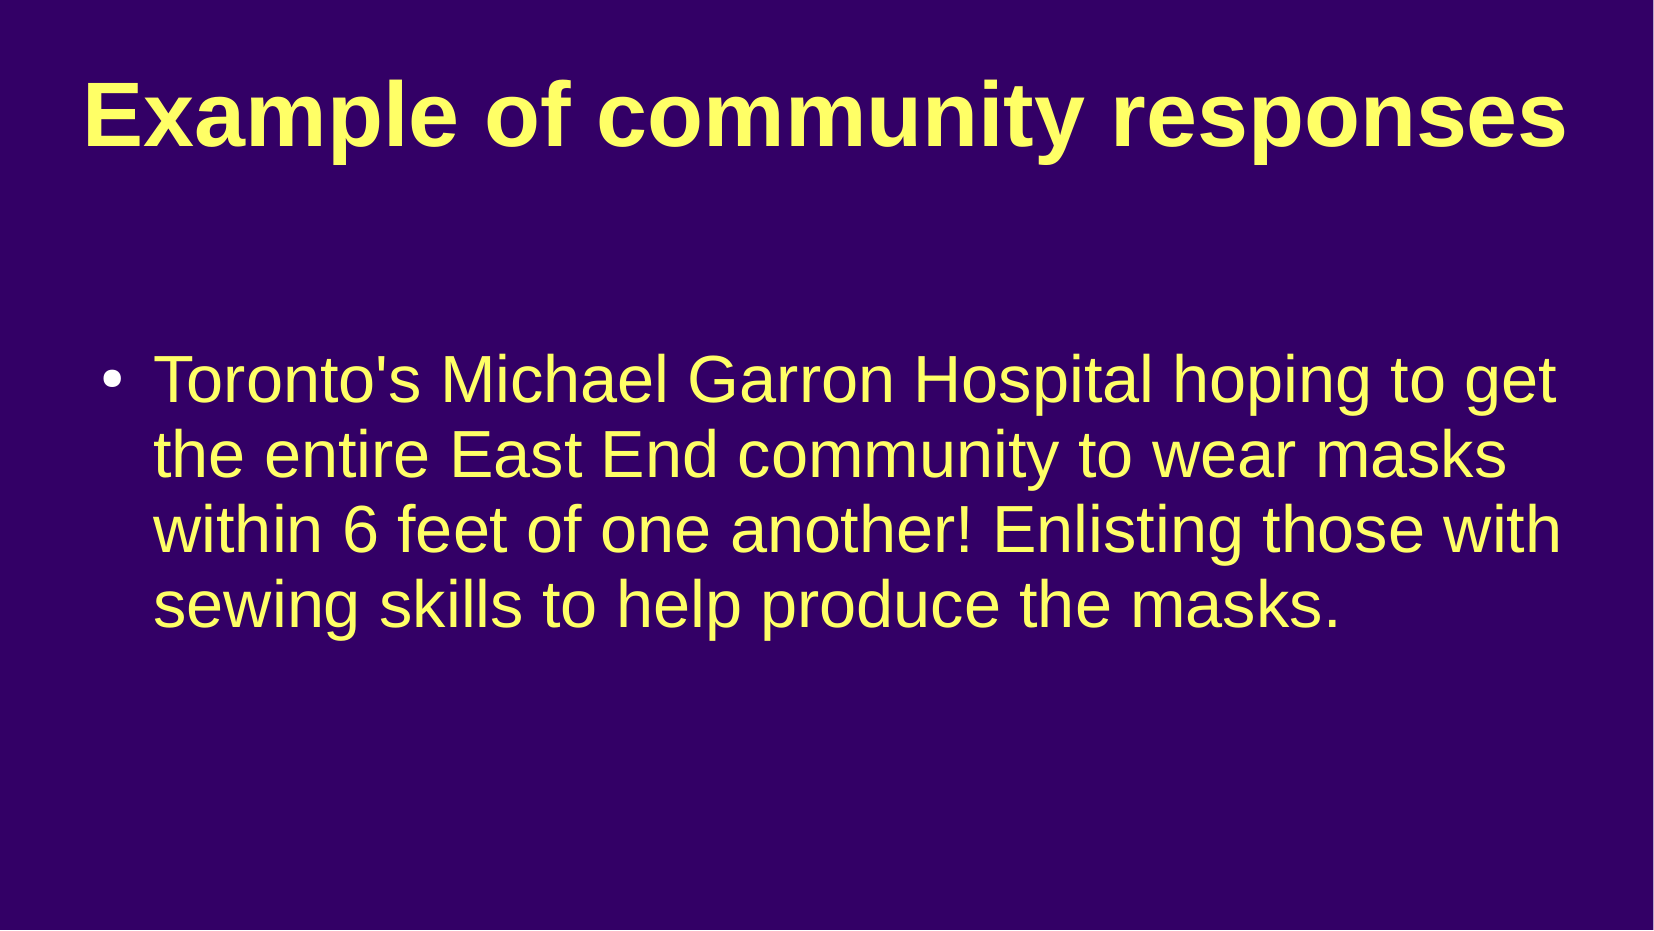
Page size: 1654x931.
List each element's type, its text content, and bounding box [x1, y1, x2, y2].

title Example of community responses [82, 37, 1571, 193]
list Toronto's Michael Garron Hospital hoping to get the entire East End community to wear masks within 6 feet of one another! Enlisting those with sewing skills to help produce the masks. [82, 342, 1571, 758]
